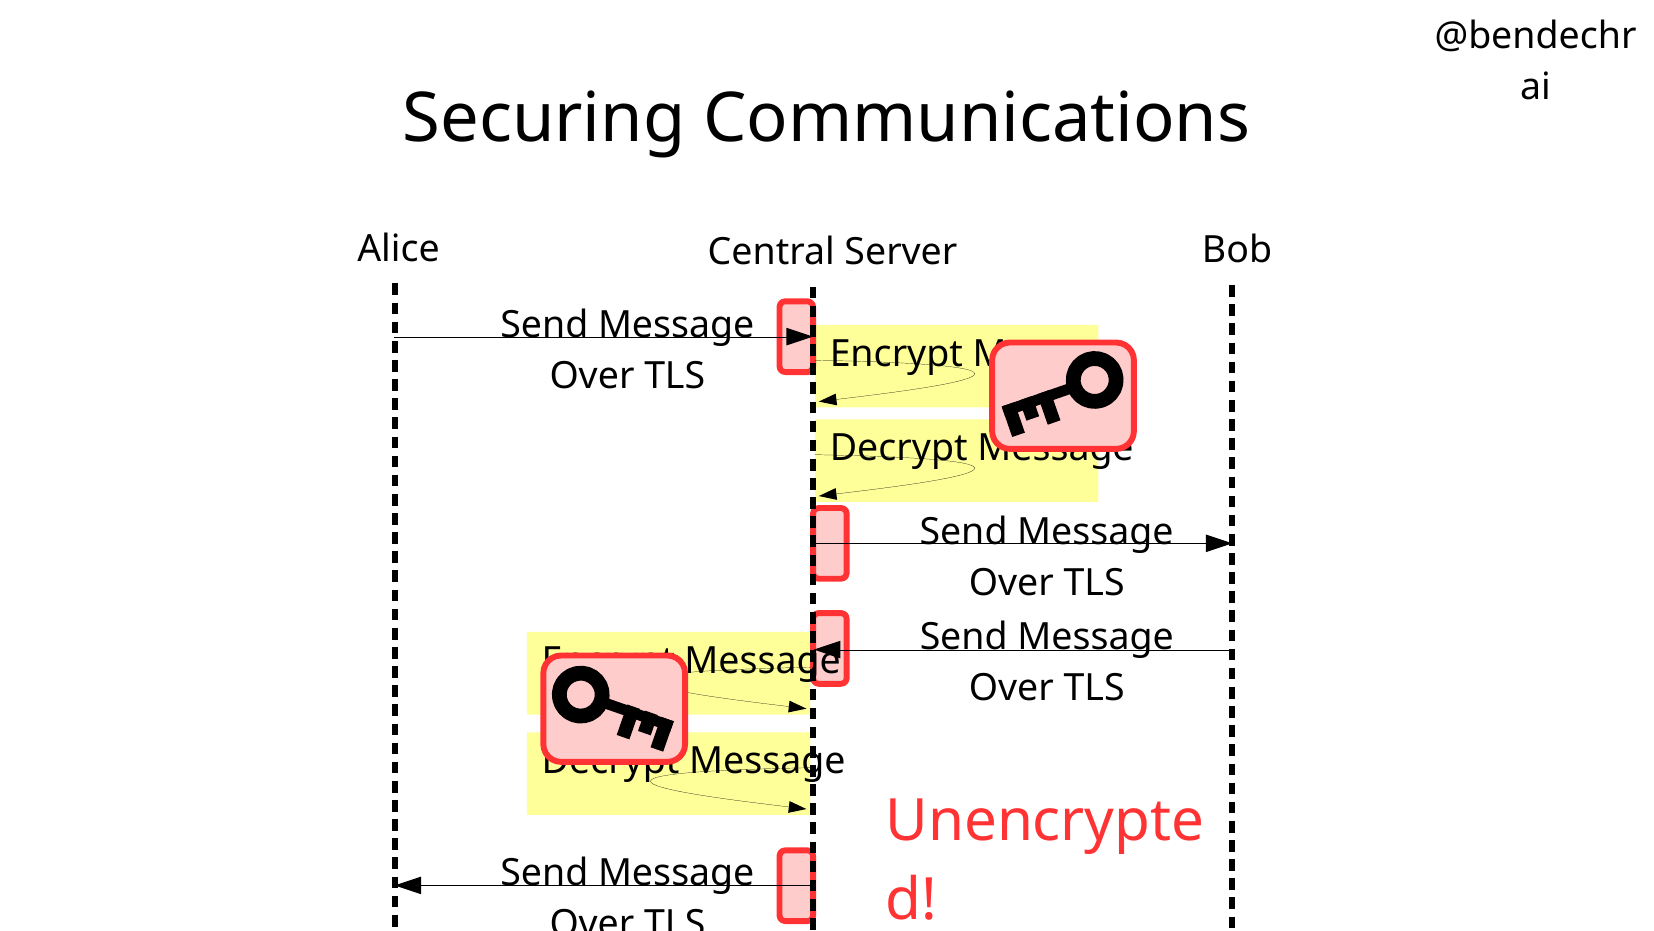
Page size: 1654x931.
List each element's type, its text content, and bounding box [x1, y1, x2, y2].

text_box Send Message Over TLS [904, 497, 1152, 599]
text_box [779, 337, 814, 373]
text_box [814, 324, 1134, 449]
text_box Encrypt Message [526, 625, 808, 684]
text_box Bob [1187, 215, 1278, 274]
text_box [526, 785, 811, 815]
text_box Encrypt Message [814, 318, 1097, 377]
text_box Alice [342, 213, 447, 272]
text_box Decrypt Message [526, 726, 815, 785]
text_box Decrypt Message [814, 413, 1104, 472]
text_box Send Message Over TLS [485, 290, 733, 392]
text_box [814, 472, 1099, 502]
text_box [779, 886, 814, 922]
text_box Unencrypted! [871, 770, 1238, 863]
text_box Send Message Over TLS [485, 838, 733, 931]
text_box [779, 301, 814, 337]
text_box [825, 655, 835, 661]
text_box [813, 544, 847, 579]
title Securing Communications [82, 37, 1571, 193]
text_box [813, 651, 847, 684]
text_box Central Server [692, 216, 934, 275]
text_box [813, 507, 847, 543]
text_box Send Message Over TLS [904, 602, 1152, 704]
text_box [779, 850, 814, 885]
text_box [813, 613, 847, 650]
text_box [526, 655, 811, 762]
